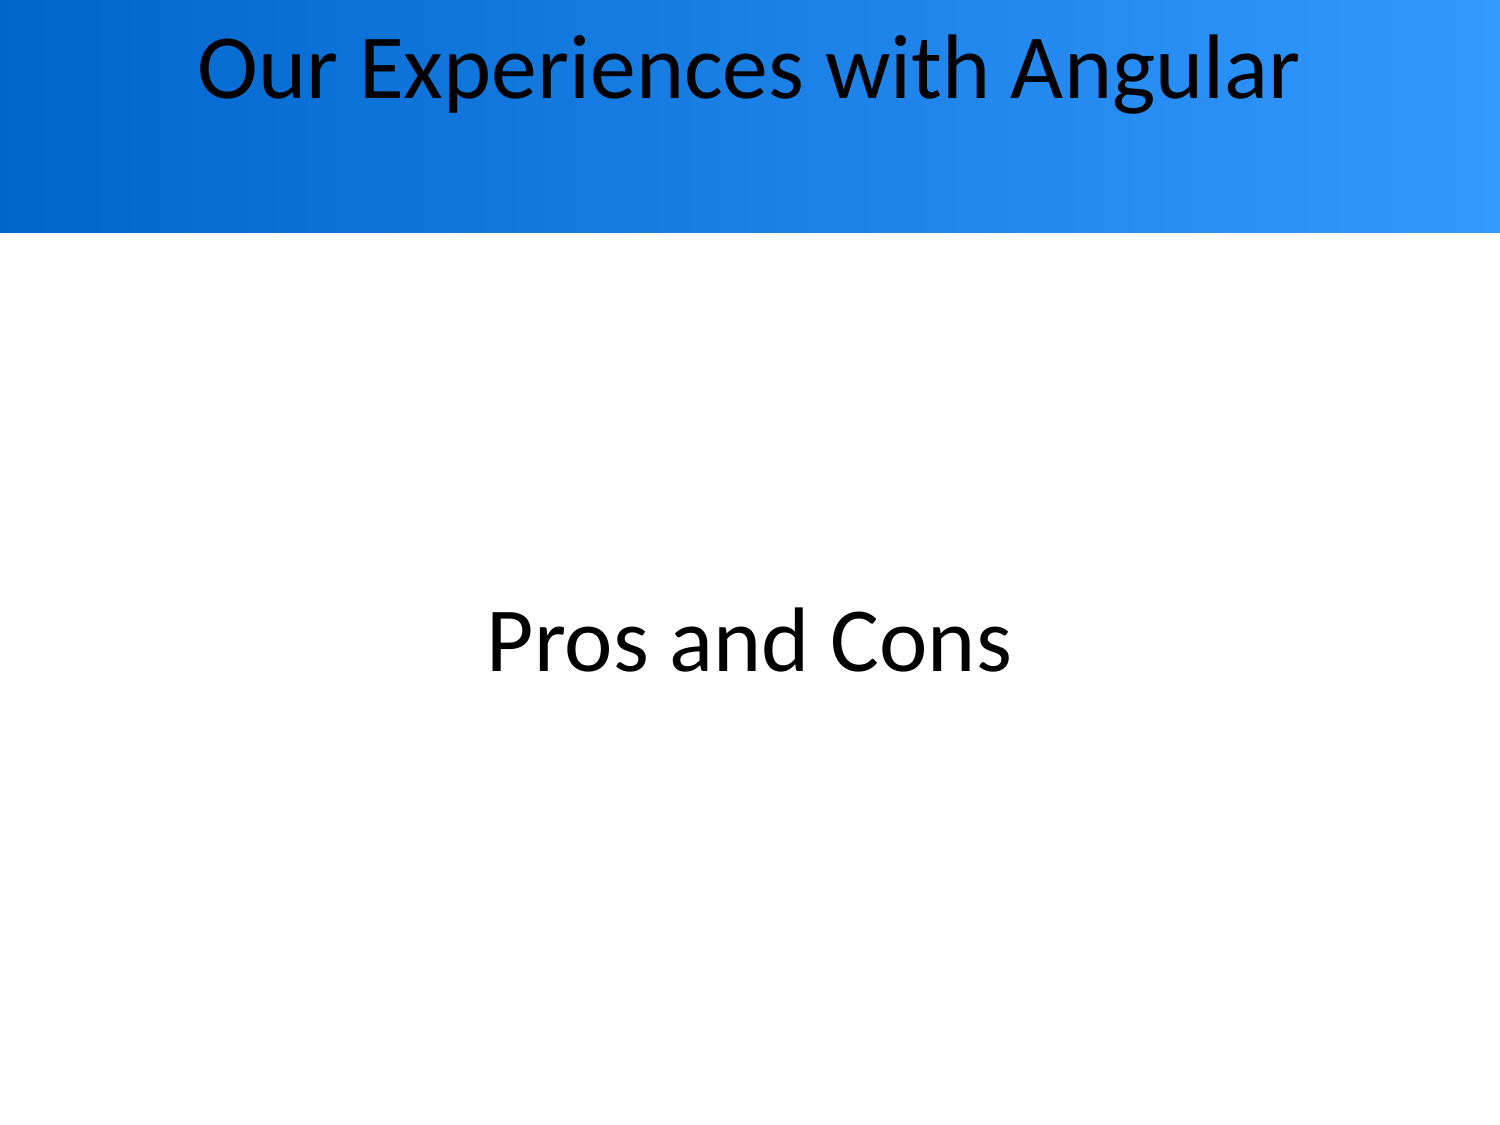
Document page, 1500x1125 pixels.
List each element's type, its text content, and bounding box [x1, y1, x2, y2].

title Our Experiences with Angular [0, 0, 1500, 233]
subtitle Pros and Cons [75, 263, 1425, 1006]
